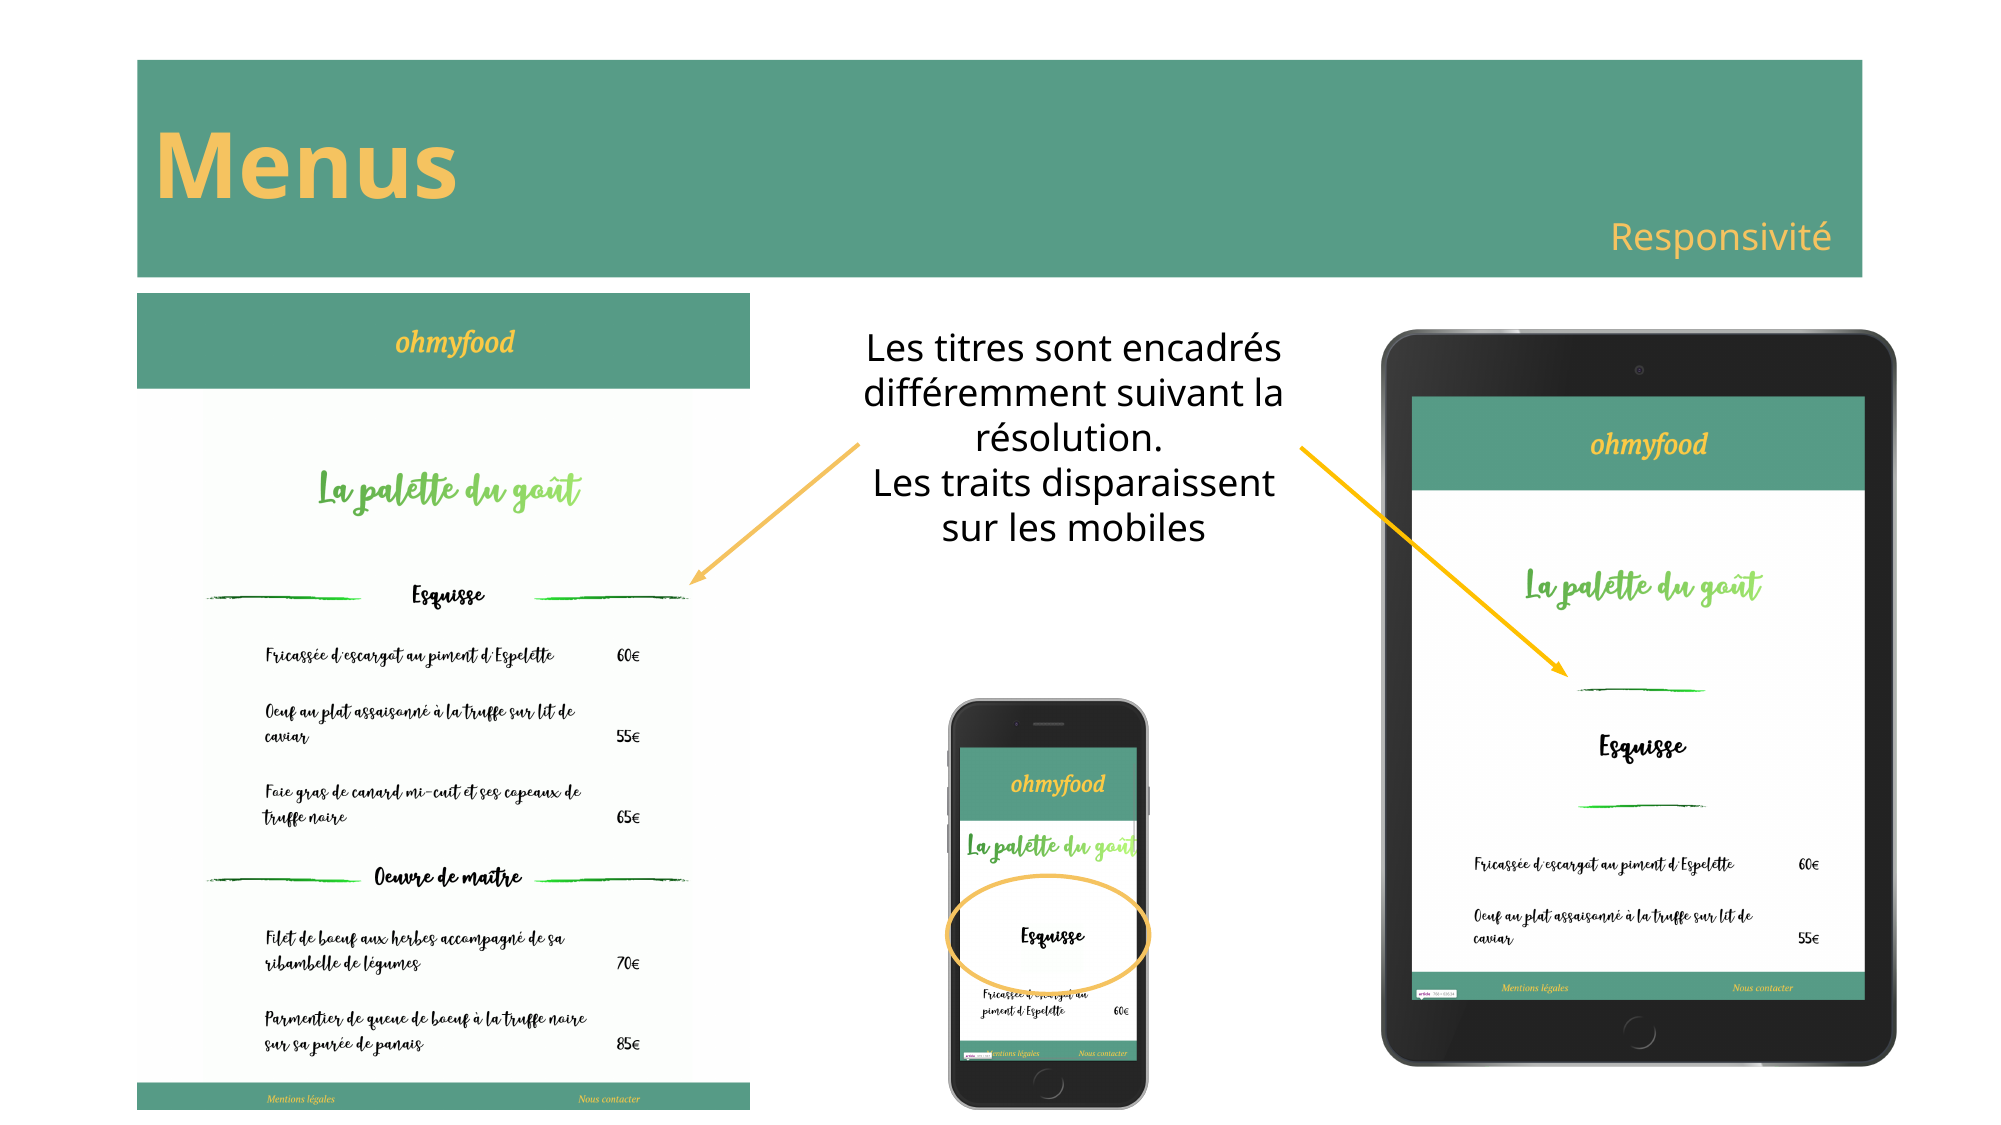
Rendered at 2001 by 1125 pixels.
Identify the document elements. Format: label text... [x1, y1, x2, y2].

title Menus [137, 59, 1863, 278]
picture [950, 878, 1147, 991]
picture [947, 698, 1150, 921]
picture [1381, 329, 1897, 1067]
picture [137, 293, 750, 1110]
text_box Responsivité [1594, 205, 1863, 267]
picture [947, 948, 1150, 1110]
text_box Les titres sont encadrés différemment suivant la résolution. Les traits disparaissent sur les mobiles [847, 316, 1301, 650]
